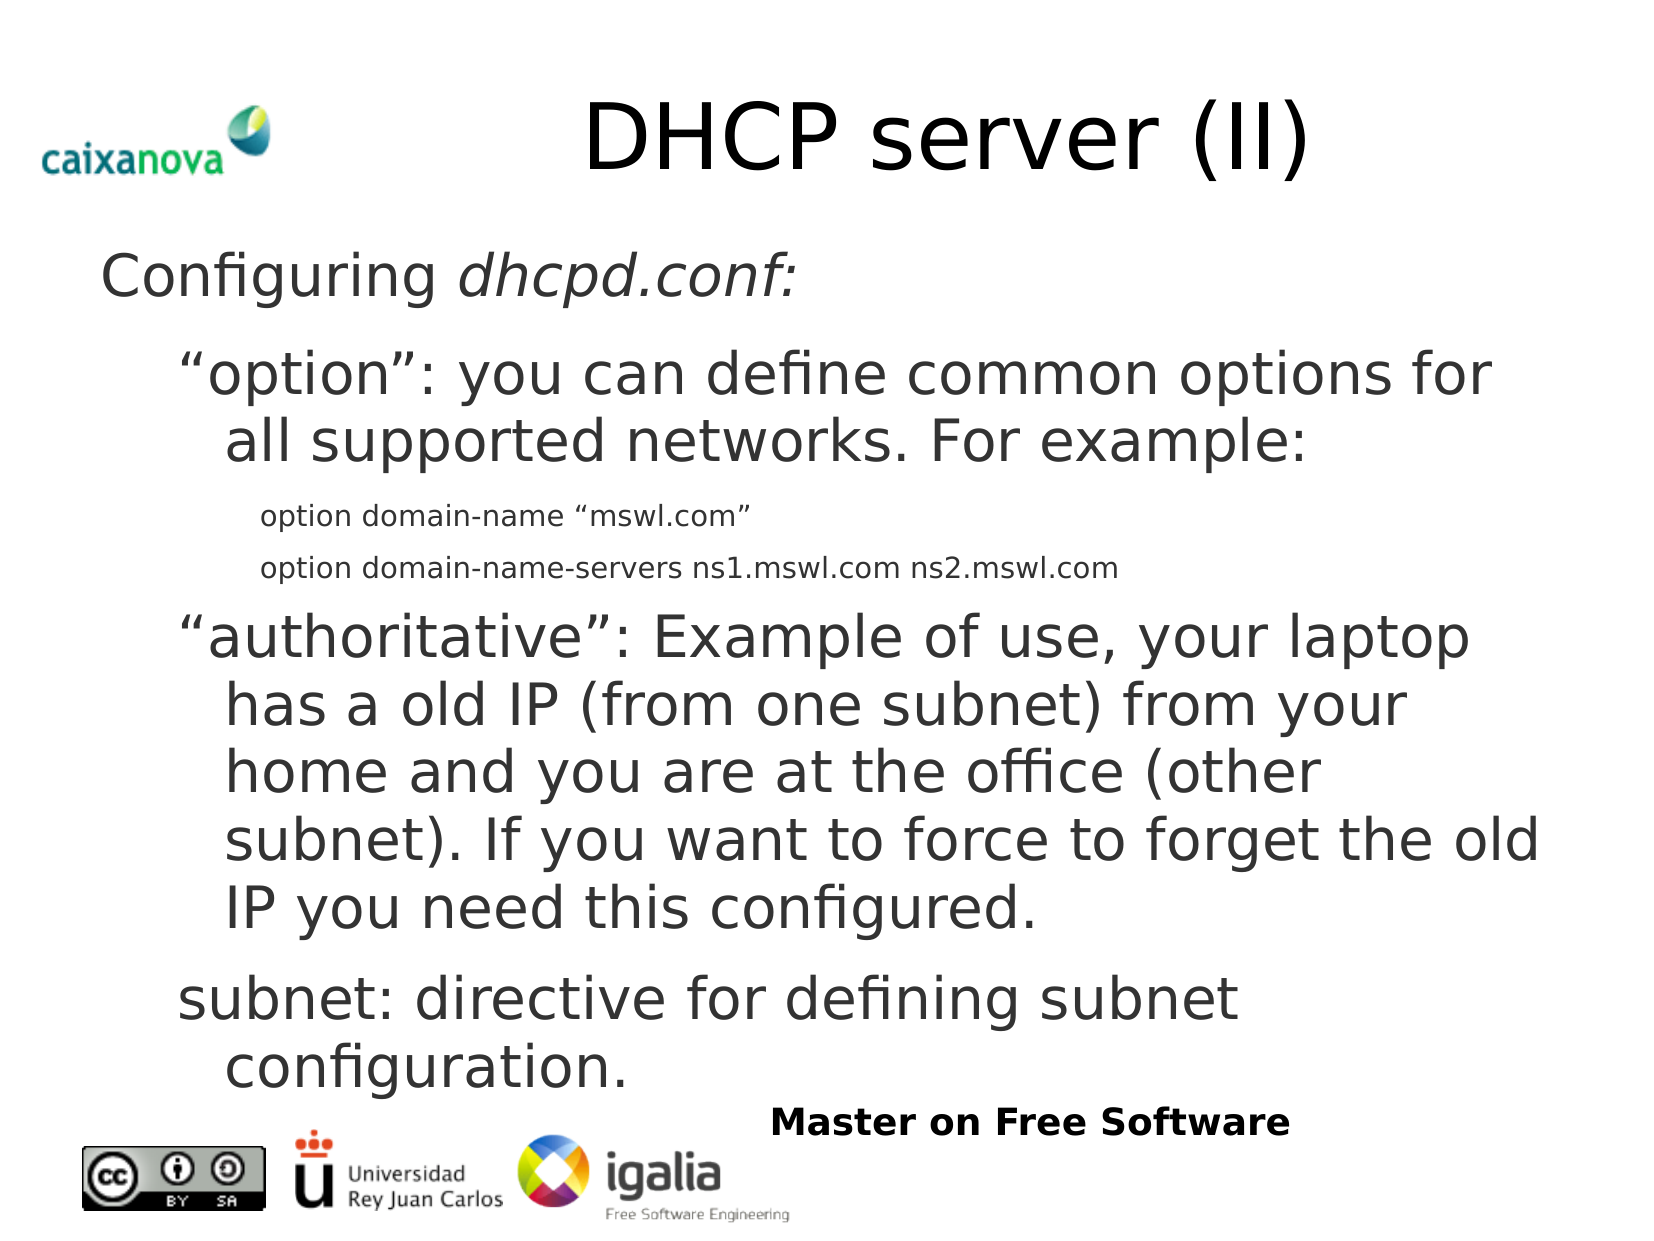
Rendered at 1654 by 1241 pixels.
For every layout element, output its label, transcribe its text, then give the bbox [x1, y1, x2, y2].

picture [82, 1146, 266, 1211]
title DHCP server (II) [295, 38, 1601, 237]
picture [295, 1121, 811, 1235]
picture [29, 73, 284, 207]
list Configuring dhcpd.conf: “option”: you can define common options for all supported networks. For example: option domain-name “mswl.com” option domain-name-servers ns1.mswl.com ns2.mswl.com “authoritative”: Example of use, your laptop has a old IP (from one subnet) from your home and you are at the office (other subnet). If you want to force to forget the old IP you need this configured. subnet: directive for defining subnet configuration. [82, 242, 1571, 1102]
